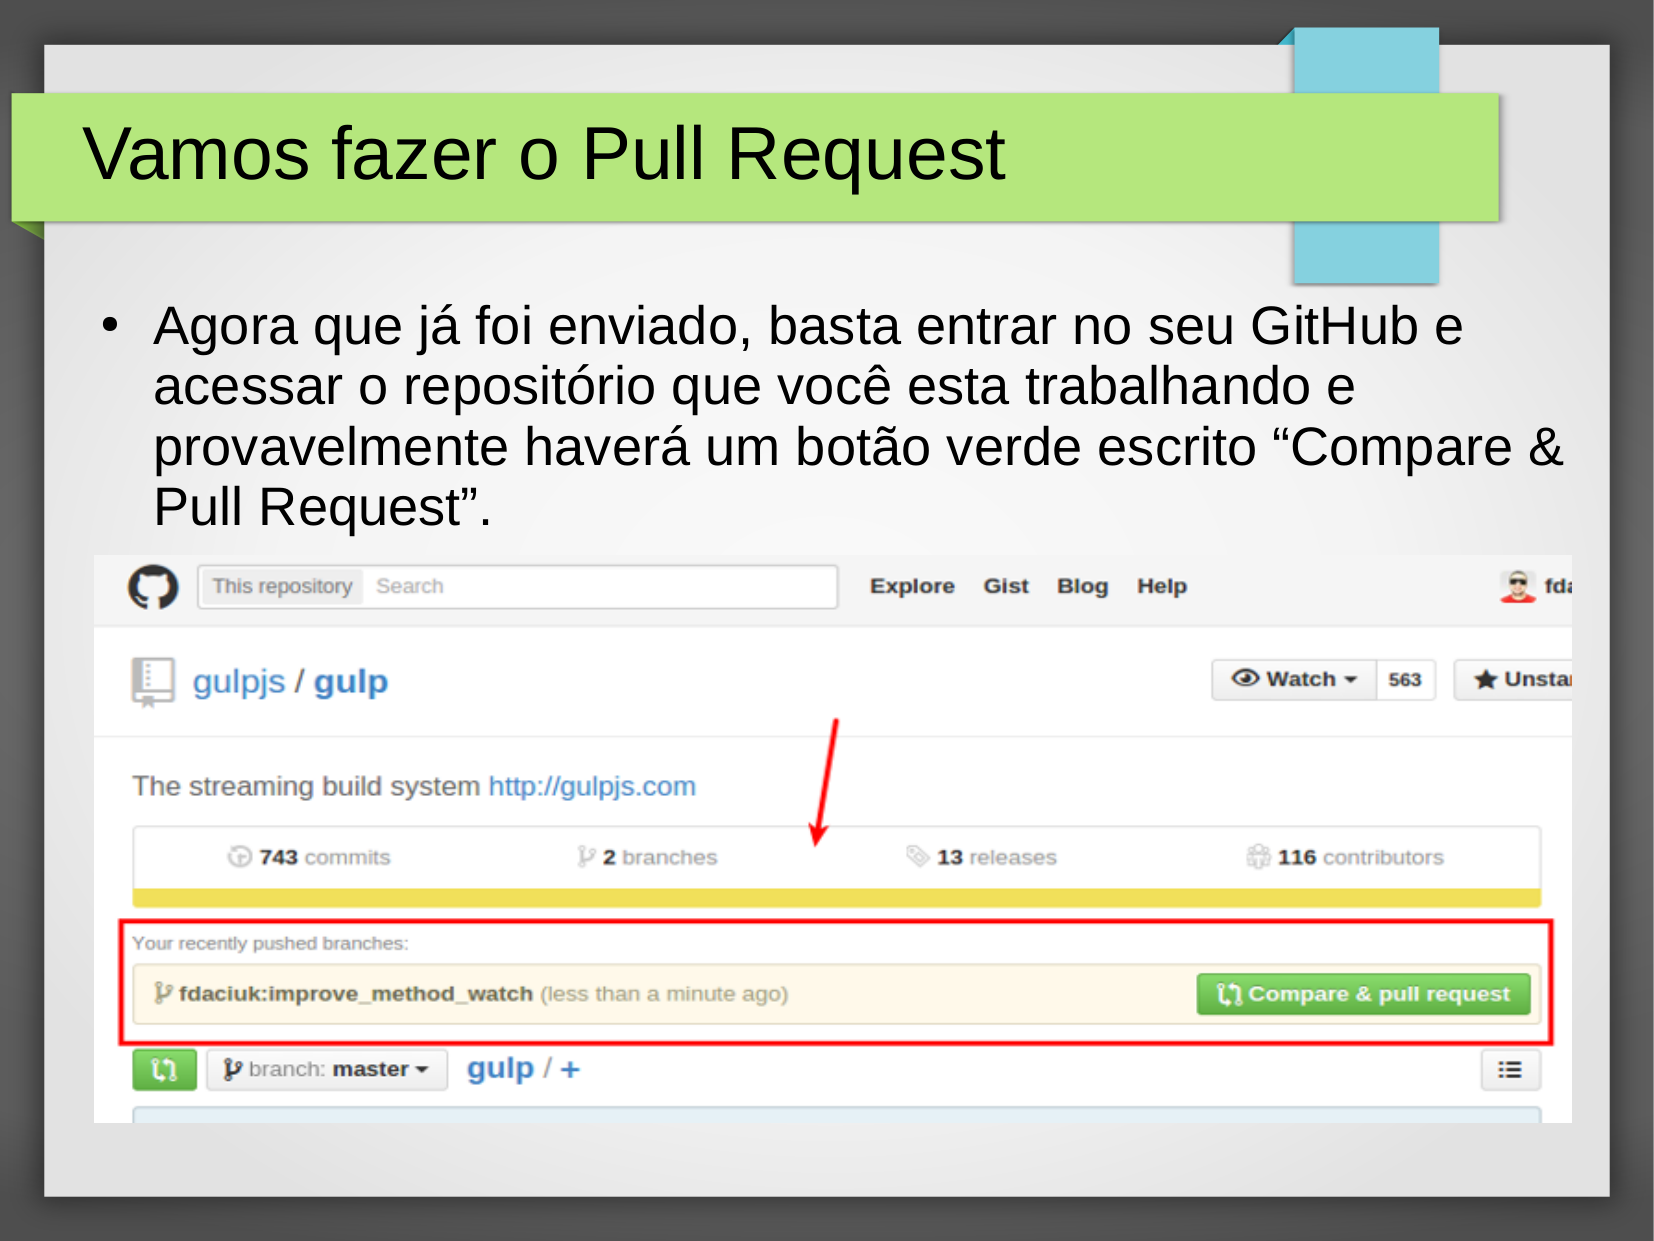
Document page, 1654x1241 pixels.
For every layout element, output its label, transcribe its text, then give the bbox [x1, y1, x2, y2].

picture [0, 0, 1654, 1241]
list Agora que já foi enviado, basta entrar no seu GitHub e acessar o repositório que você esta trabalhando e provavelmente haverá um botão verde escrito “Compare & Pull Request”. [82, 295, 1571, 591]
title Vamos fazer o Pull Request [82, 94, 1264, 213]
